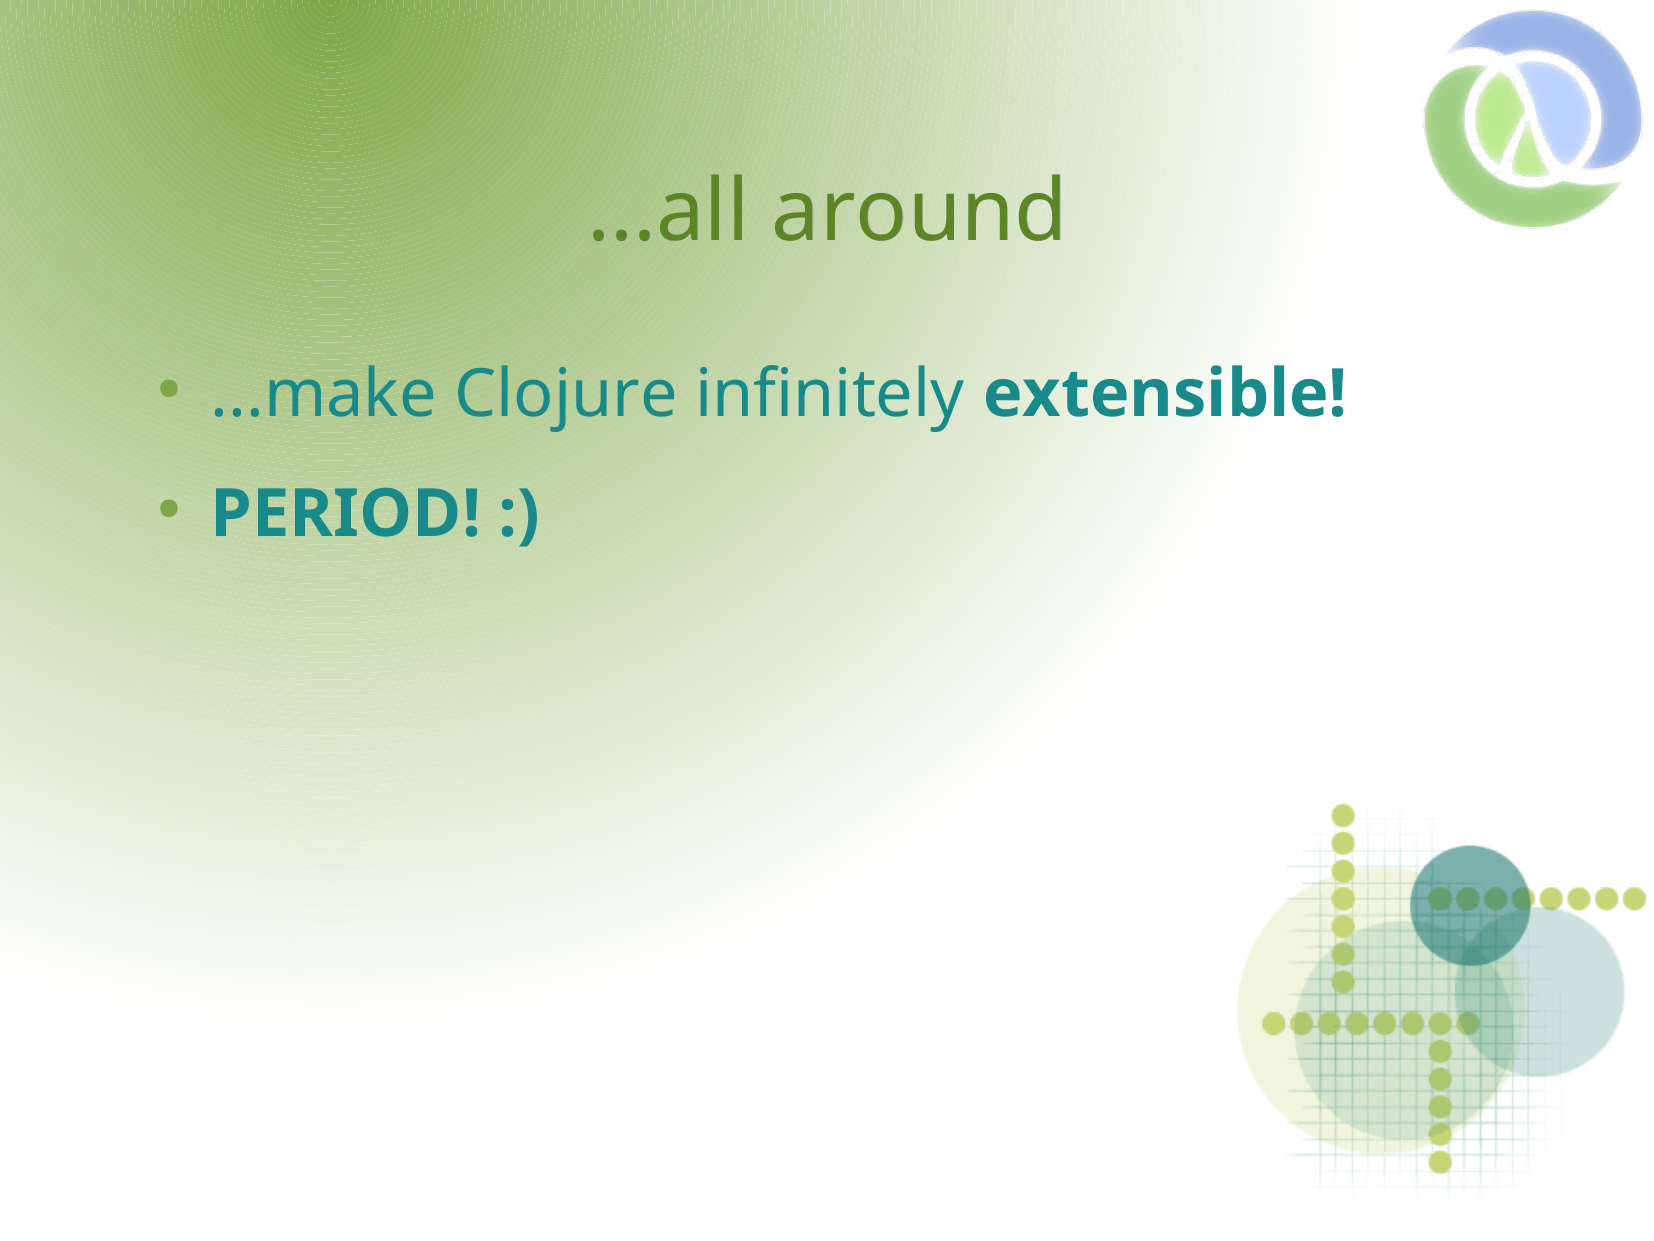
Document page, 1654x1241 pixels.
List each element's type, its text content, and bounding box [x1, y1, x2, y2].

picture [1224, 792, 1654, 1211]
title ...all around [121, 102, 1534, 310]
list ...make Clojure infinitely extensible! PERIOD! :) [121, 344, 1534, 1127]
